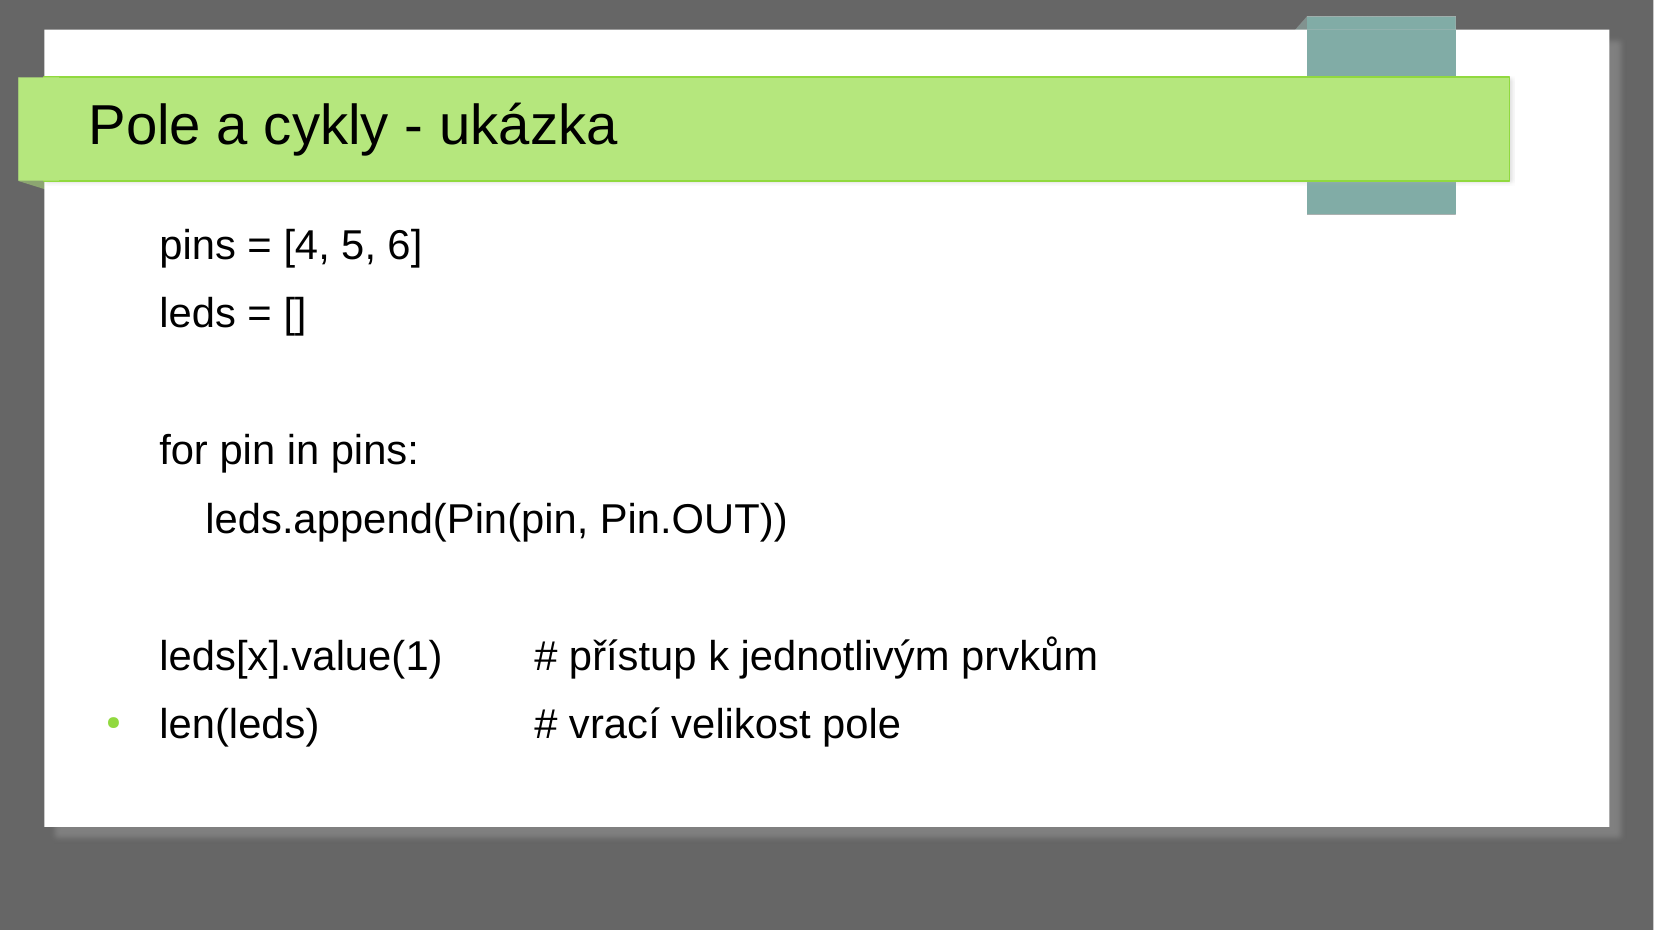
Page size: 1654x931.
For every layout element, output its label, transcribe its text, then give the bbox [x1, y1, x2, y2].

title Pole a cykly - ukázka [88, 73, 1506, 178]
list pins = [4, 5, 6] leds = [] for pin in pins: leds.append(Pin(pin, Pin.OUT)) leds[x].value(1) # přístup k jednotlivým prvkům len(leds) # vrací velikost pole [88, 221, 1565, 813]
